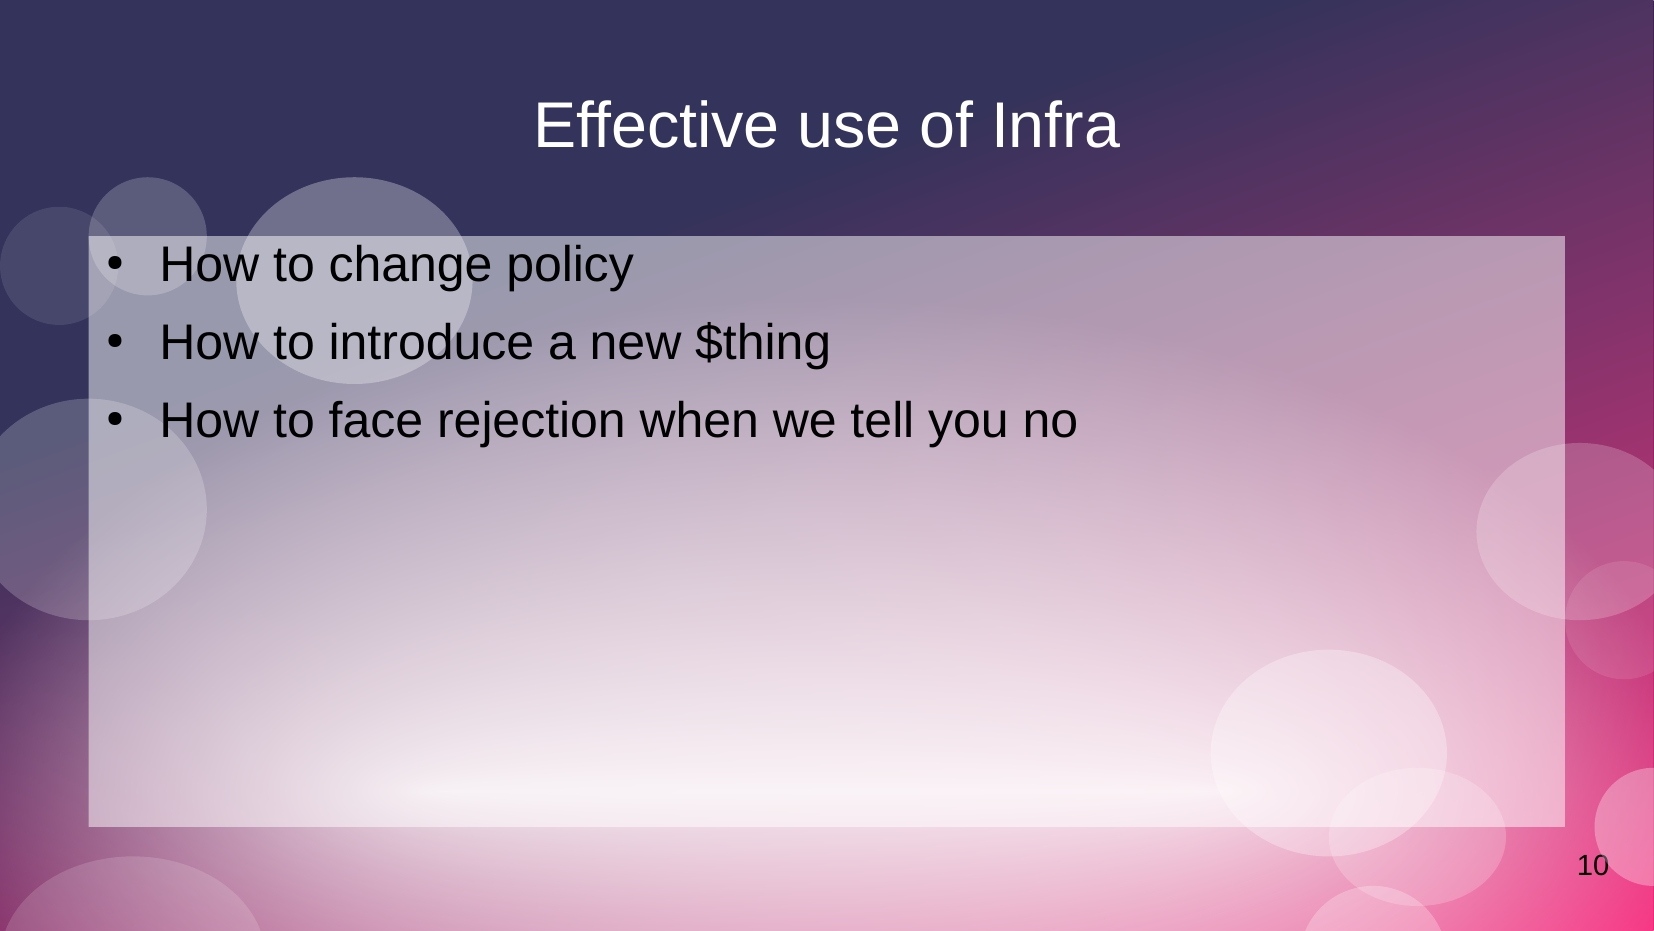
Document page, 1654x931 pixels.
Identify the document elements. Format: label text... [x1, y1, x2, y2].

list How to change policy How to introduce a new $thing How to face rejection when we tell you no [88, 236, 1565, 827]
title Effective use of Infra [88, 44, 1565, 207]
